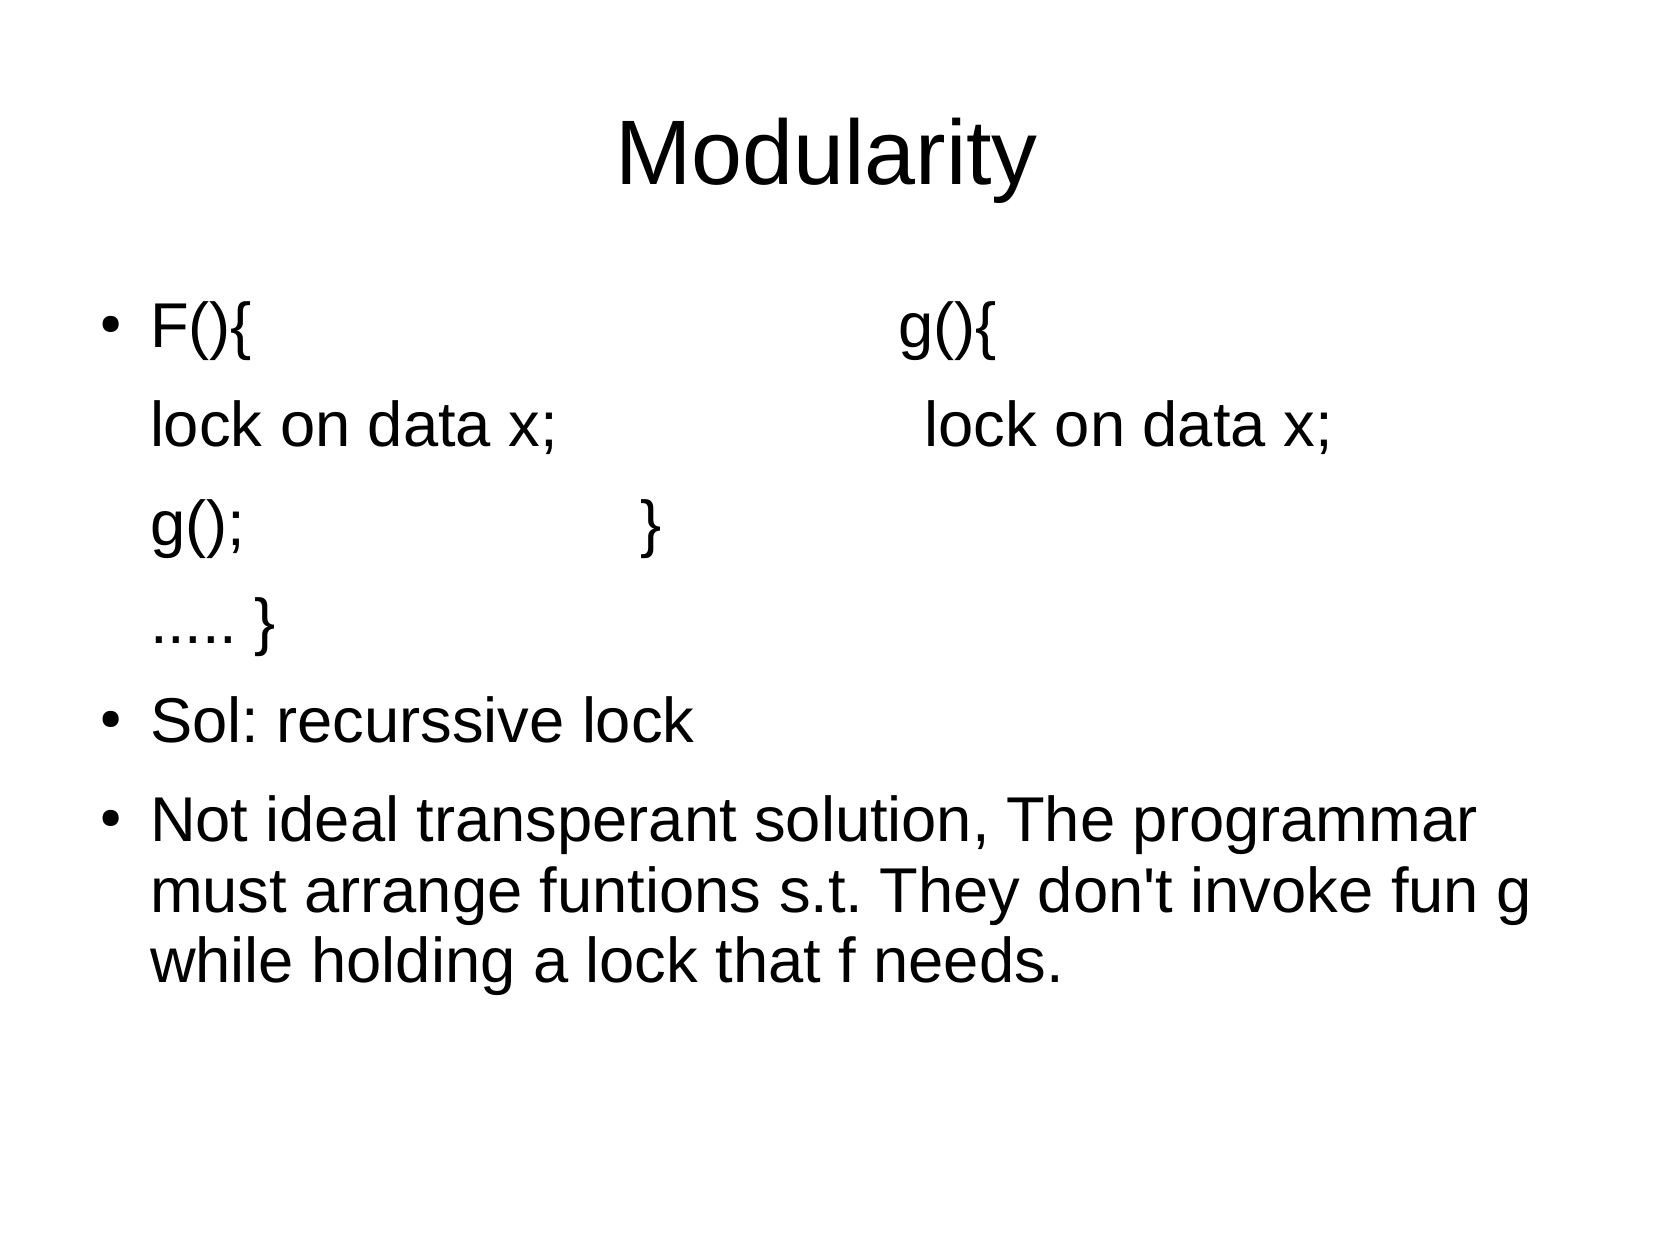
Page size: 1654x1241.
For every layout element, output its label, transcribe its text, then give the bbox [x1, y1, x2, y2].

list F(){ g(){ lock on data x; lock on data x; g(); } ..... } Sol: recurssive lock Not ideal transperant solution, The programmar must arrange funtions s.t. They don't invoke fun g while holding a lock that f needs. [82, 290, 1538, 1010]
title Modularity [82, 49, 1571, 257]
